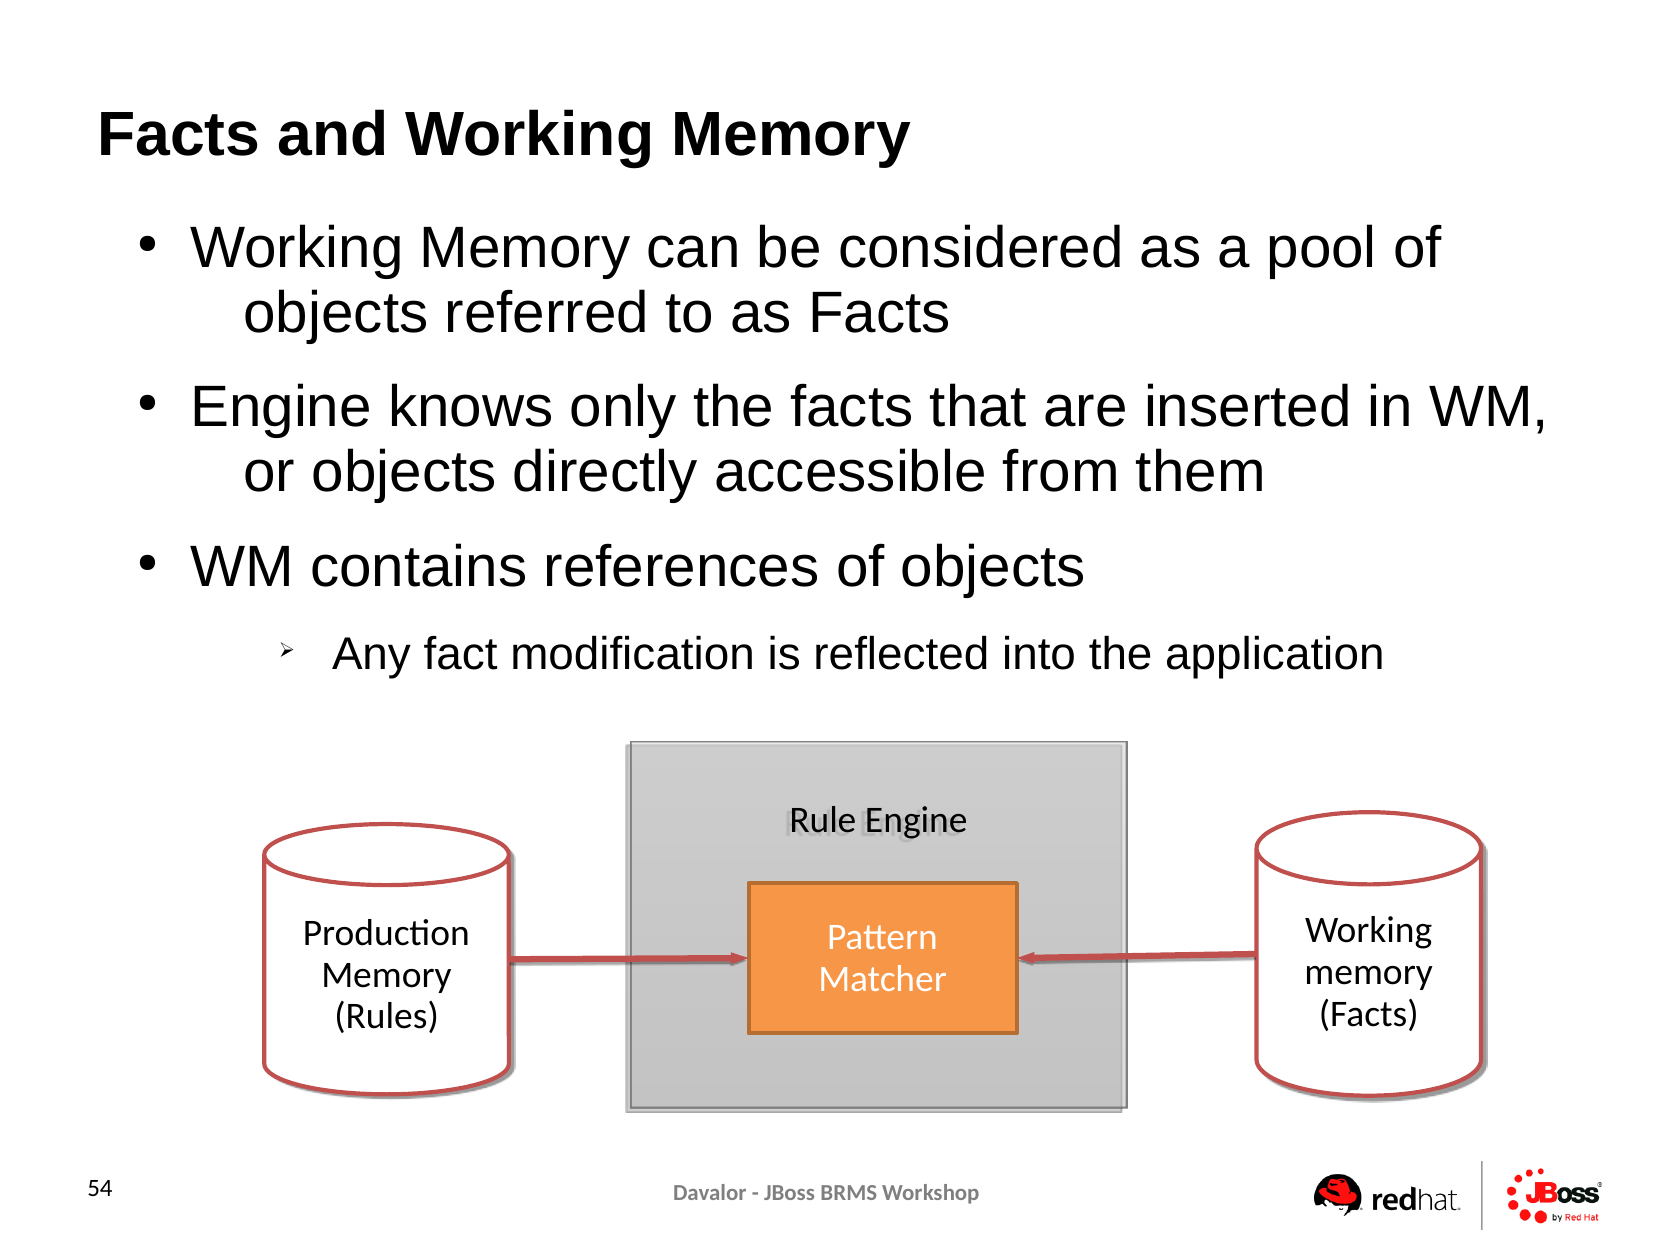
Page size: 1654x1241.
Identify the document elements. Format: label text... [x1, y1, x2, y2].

list Working Memory can be considered as a pool of objects referred to as Facts Engine knows only the facts that are inserted in WM, or objects directly accessible from them WM contains references of objects Any fact modification is reflected into the application [86, 207, 1576, 1108]
picture [1314, 1161, 1602, 1230]
text_box Rule Engine [630, 741, 1127, 957]
text_box Production Memory (Rules) [264, 824, 509, 1095]
text_box Working memory (Facts) [1256, 812, 1482, 1096]
title Facts and Working Memory [82, 95, 1571, 226]
text_box Pattern Matcher [749, 883, 1017, 1033]
text_box Rule Engine [630, 959, 1127, 1108]
